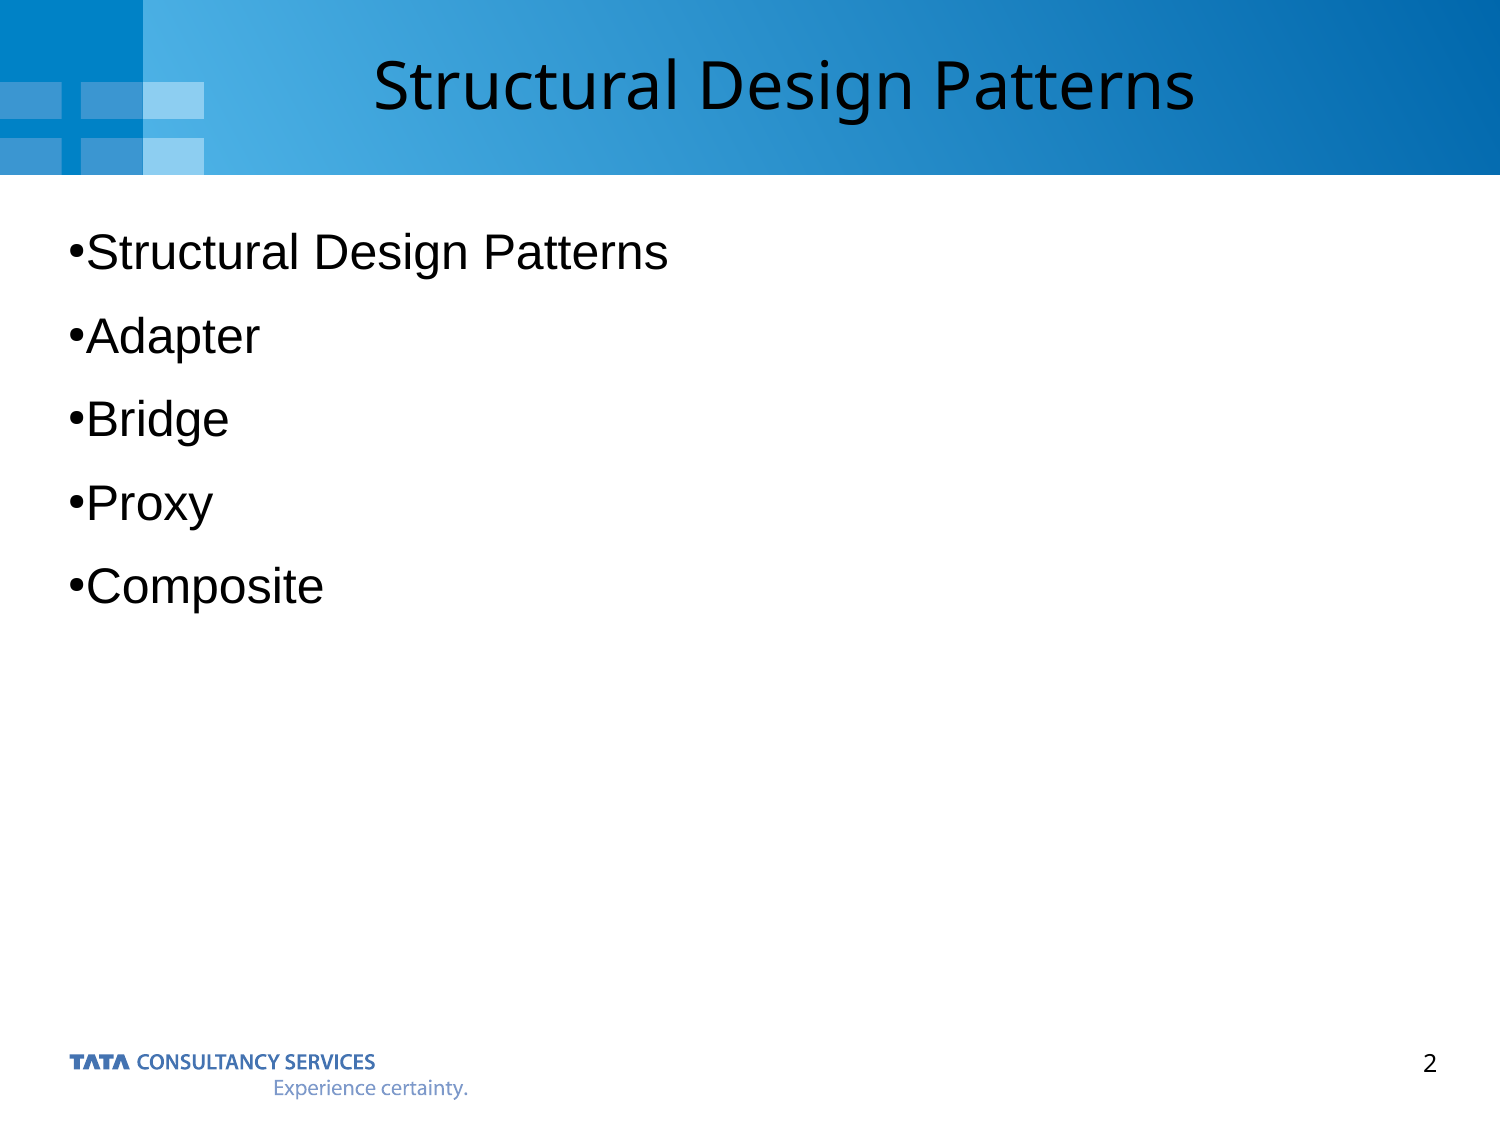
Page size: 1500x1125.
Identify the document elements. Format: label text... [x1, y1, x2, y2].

text_box Structural Design Patterns [224, 11, 1347, 154]
text_box Structural Design Patterns Adapter Bridge Proxy Composite [35, 188, 1465, 1040]
